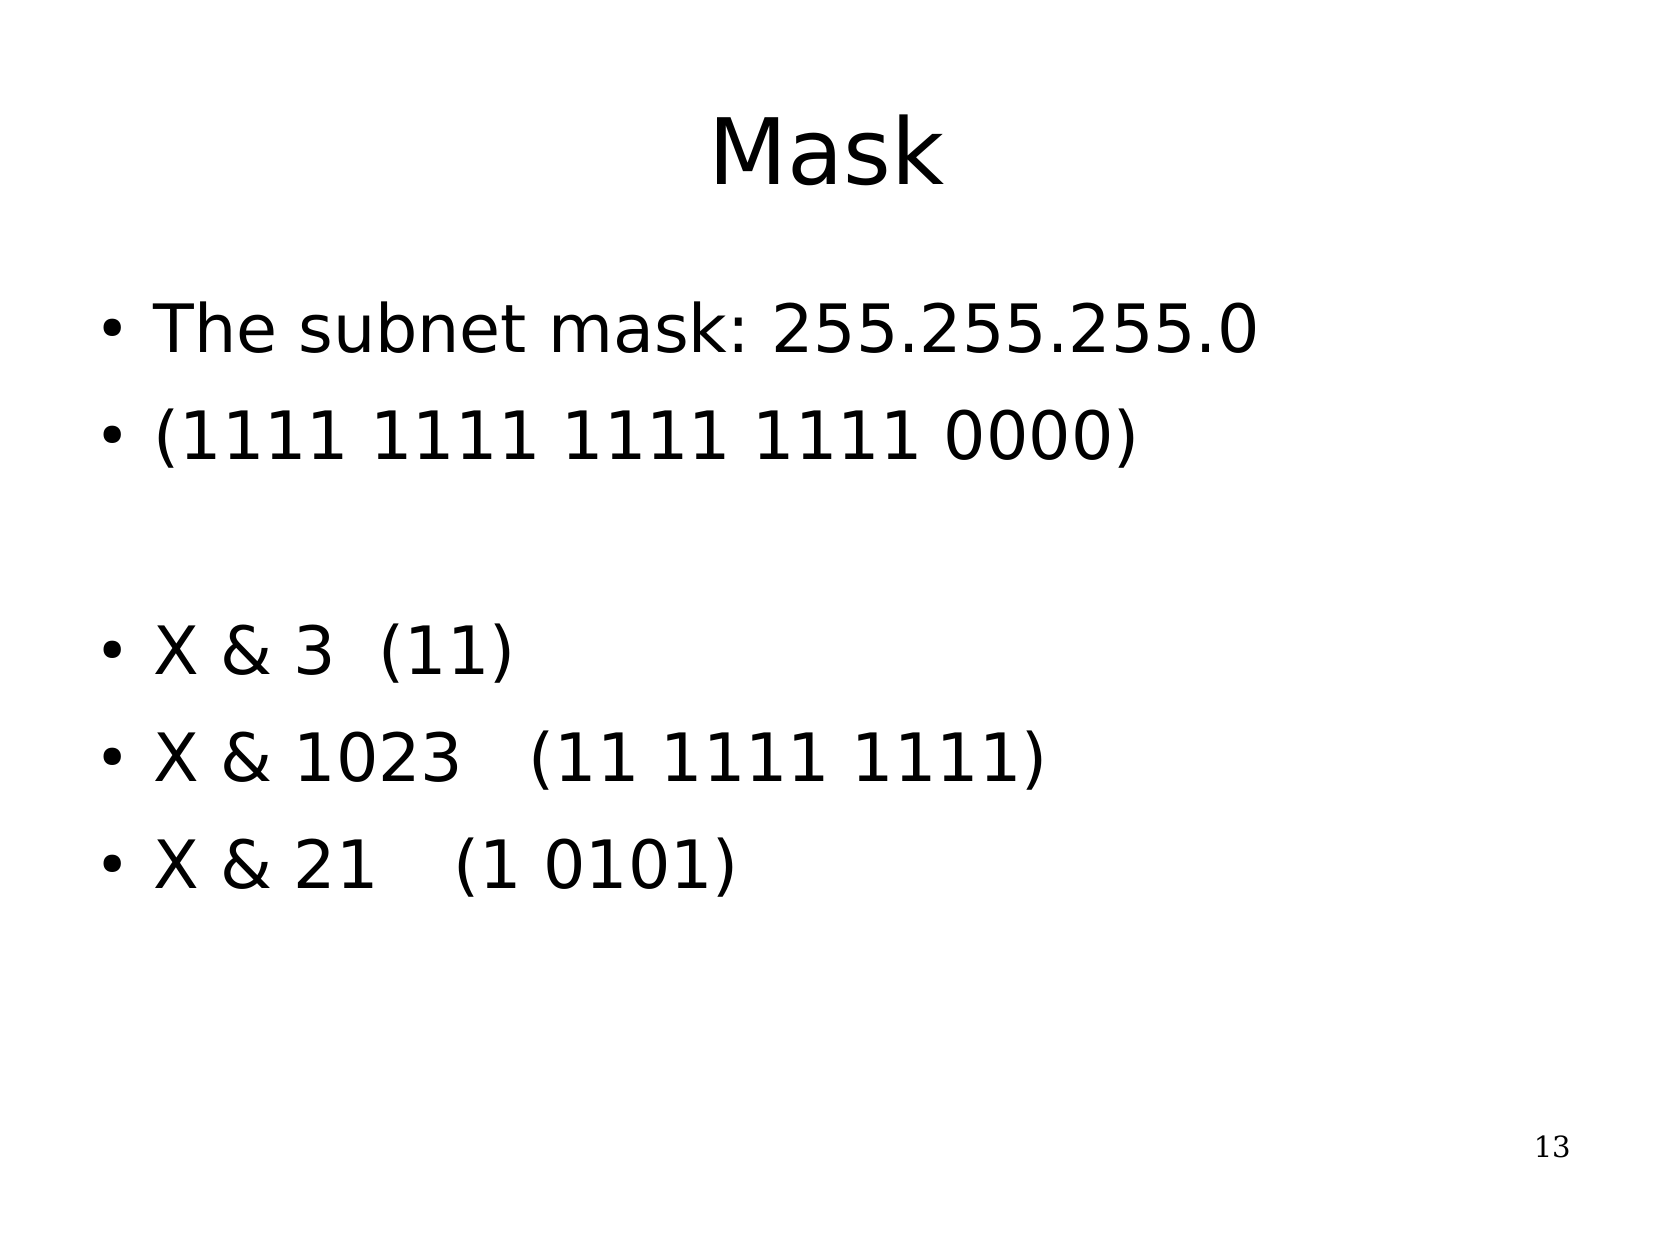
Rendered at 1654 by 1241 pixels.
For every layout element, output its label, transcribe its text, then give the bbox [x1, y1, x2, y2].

title Mask [82, 49, 1571, 257]
list The subnet mask: 255.255.255.0 (1111 1111 1111 1111 0000) X & 3 (11) X & 1023 (11 1111 1111) X & 21 (1 0101) [82, 290, 1571, 1010]
